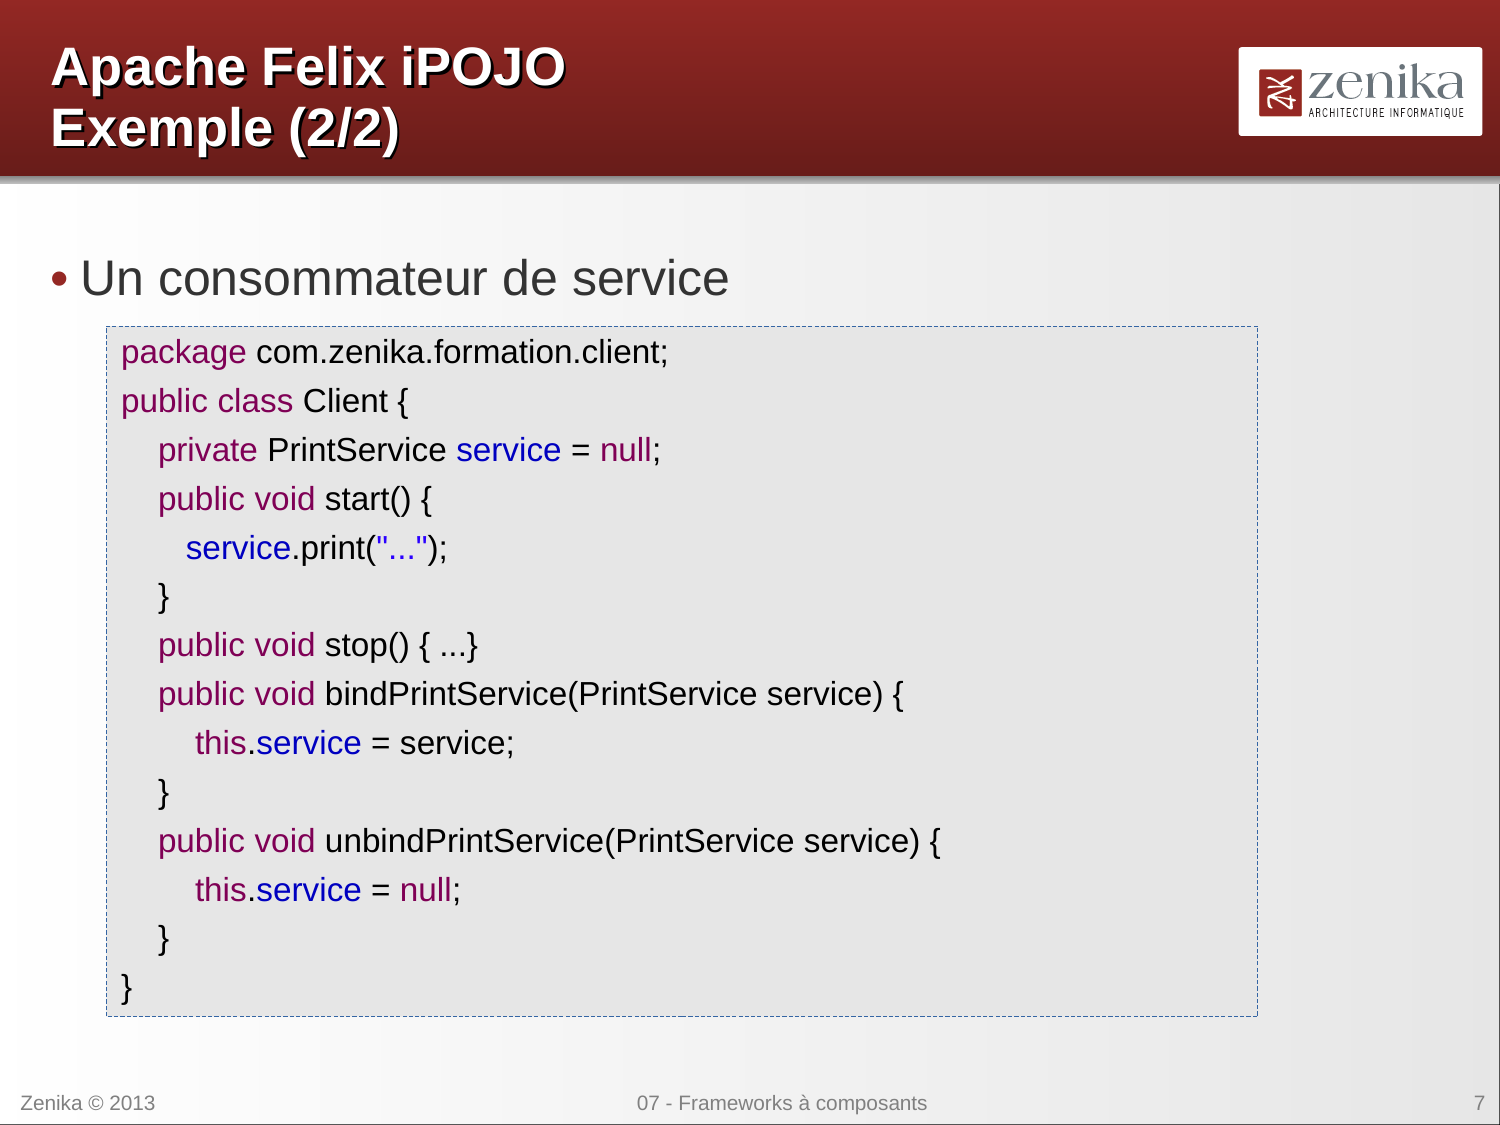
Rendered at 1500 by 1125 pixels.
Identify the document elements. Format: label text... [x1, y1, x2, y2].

title Apache Felix iPOJO Exemple (2/2) [50, 22, 1206, 172]
list package com.zenika.formation.client; public class Client { private PrintService service = null; public void start() { service.print("..."); } public void stop() { ...} public void bindPrintService(PrintService service) { this.service = service; } public void unbindPrintService(PrintService service) { this.service = null; } } [106, 326, 1258, 1017]
picture [1257, 58, 1464, 125]
list Un consommateur de service [50, 249, 1435, 1064]
